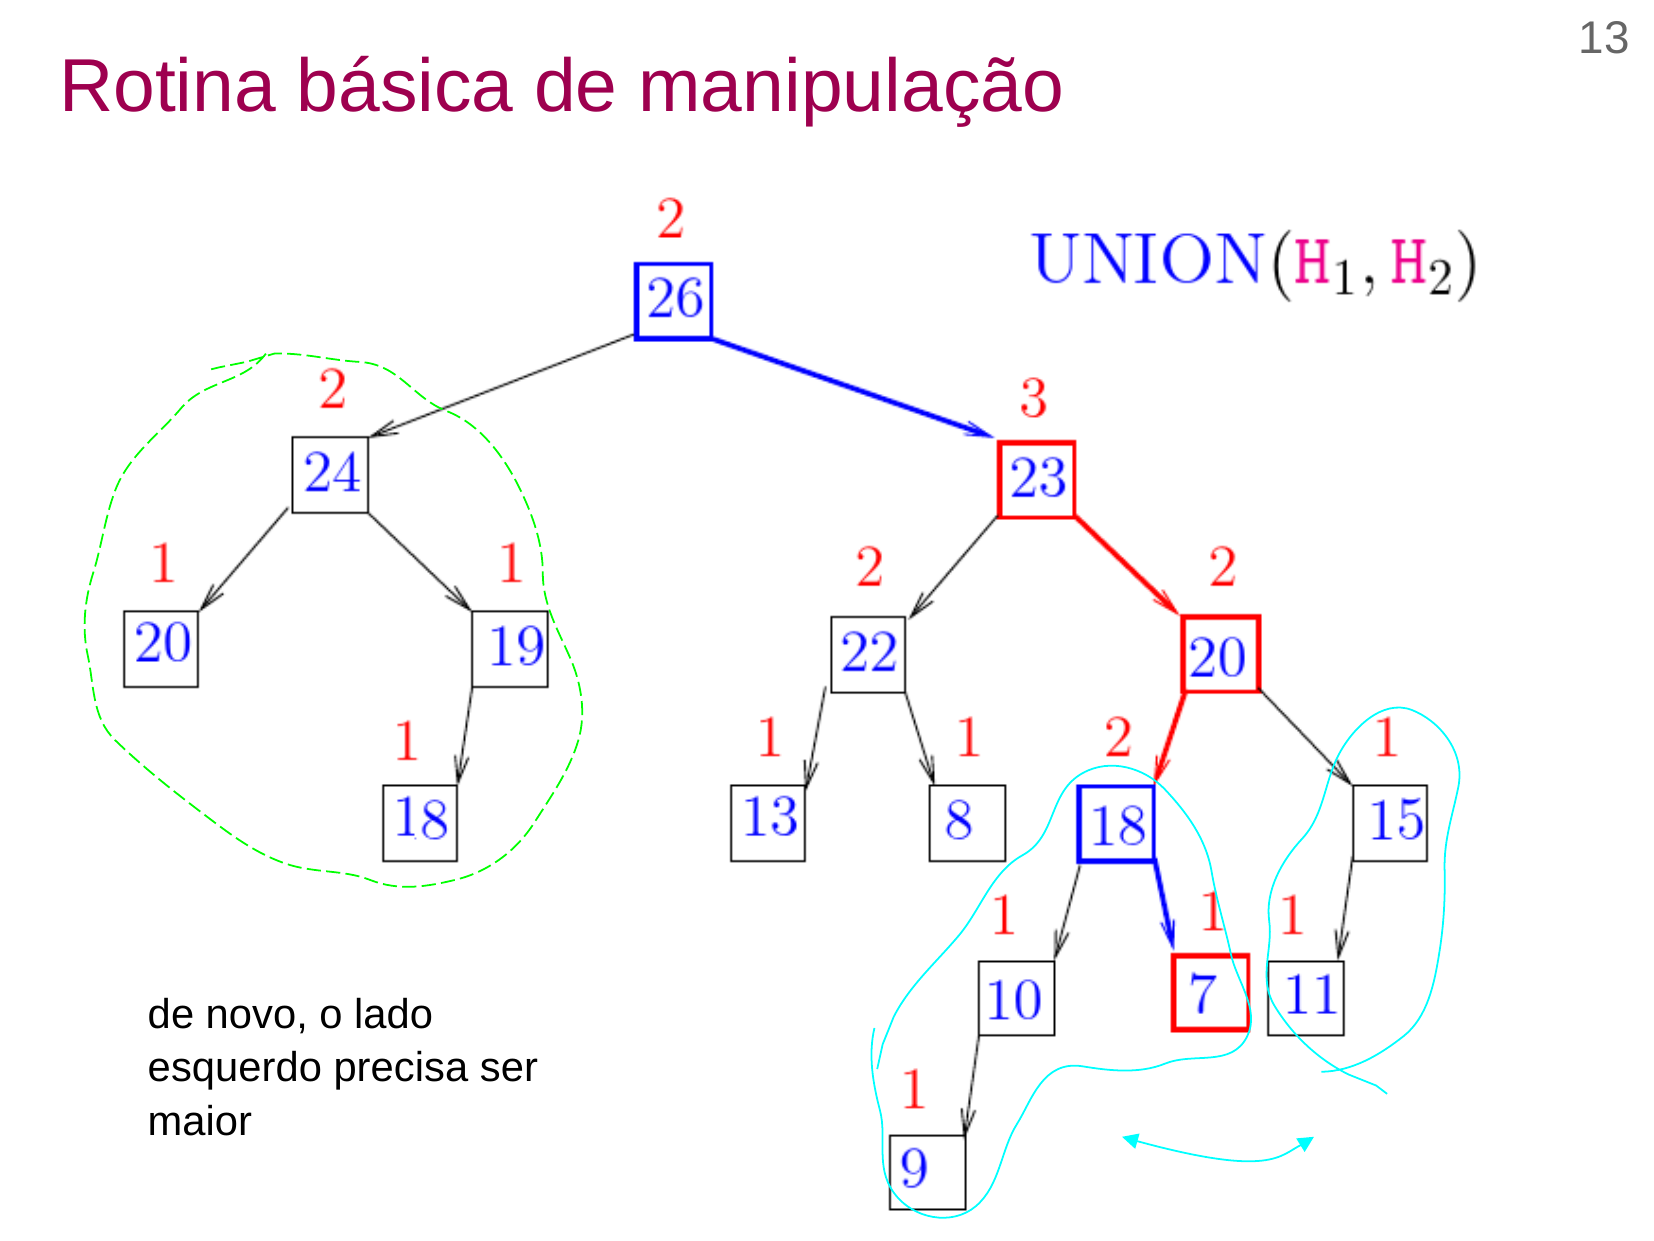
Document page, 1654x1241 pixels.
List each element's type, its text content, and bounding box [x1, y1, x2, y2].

picture [118, 183, 1487, 1226]
title Rotina básica de manipulação [59, 29, 1595, 148]
text_box de novo, o lado esquerdo precisa ser maior [132, 976, 606, 1152]
